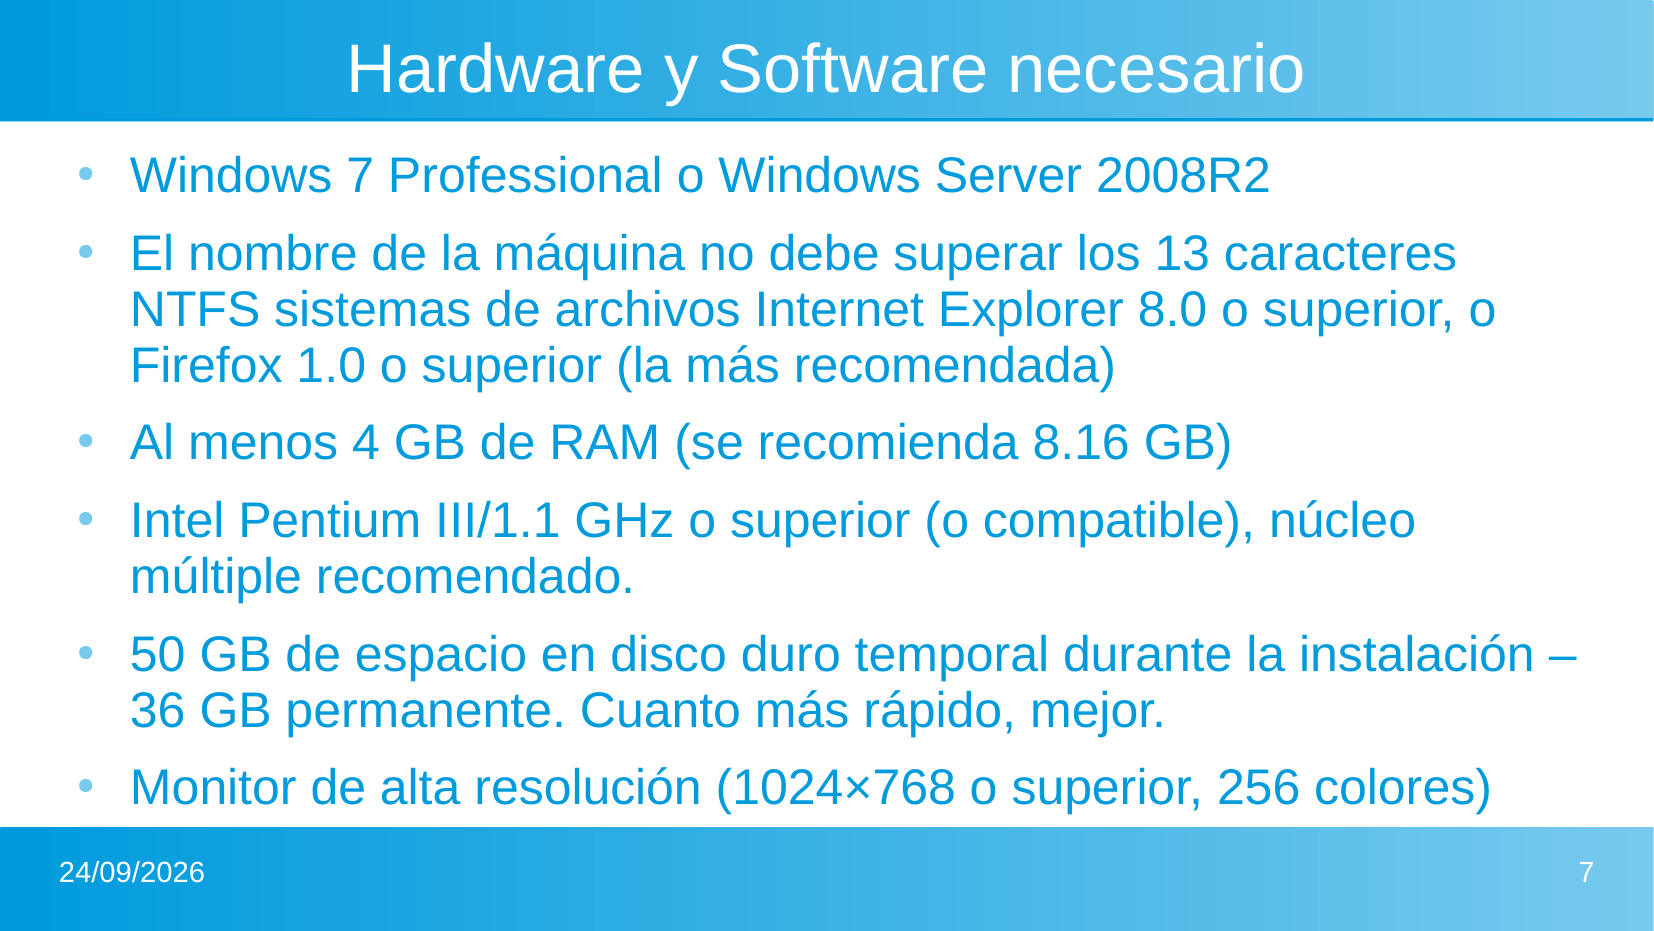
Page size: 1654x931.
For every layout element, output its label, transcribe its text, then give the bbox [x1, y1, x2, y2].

list Windows 7 Professional o Windows Server 2008R2 El nombre de la máquina no debe superar los 13 caracteres NTFS sistemas de archivos Internet Explorer 8.0 o superior, o Firefox 1.0 o superior (la más recomendada) Al menos 4 GB de RAM (se recomienda 8.16 GB) Intel Pentium III/1.1 GHz o superior (o compatible), núcleo múltiple recomendado. 50 GB de espacio en disco duro temporal durante la instalación – 36 GB permanente. Cuanto más rápido, mejor. Monitor de alta resolución (1024×768 o superior, 256 colores) [59, 147, 1595, 739]
title Hardware y Software necesario [59, 29, 1595, 108]
